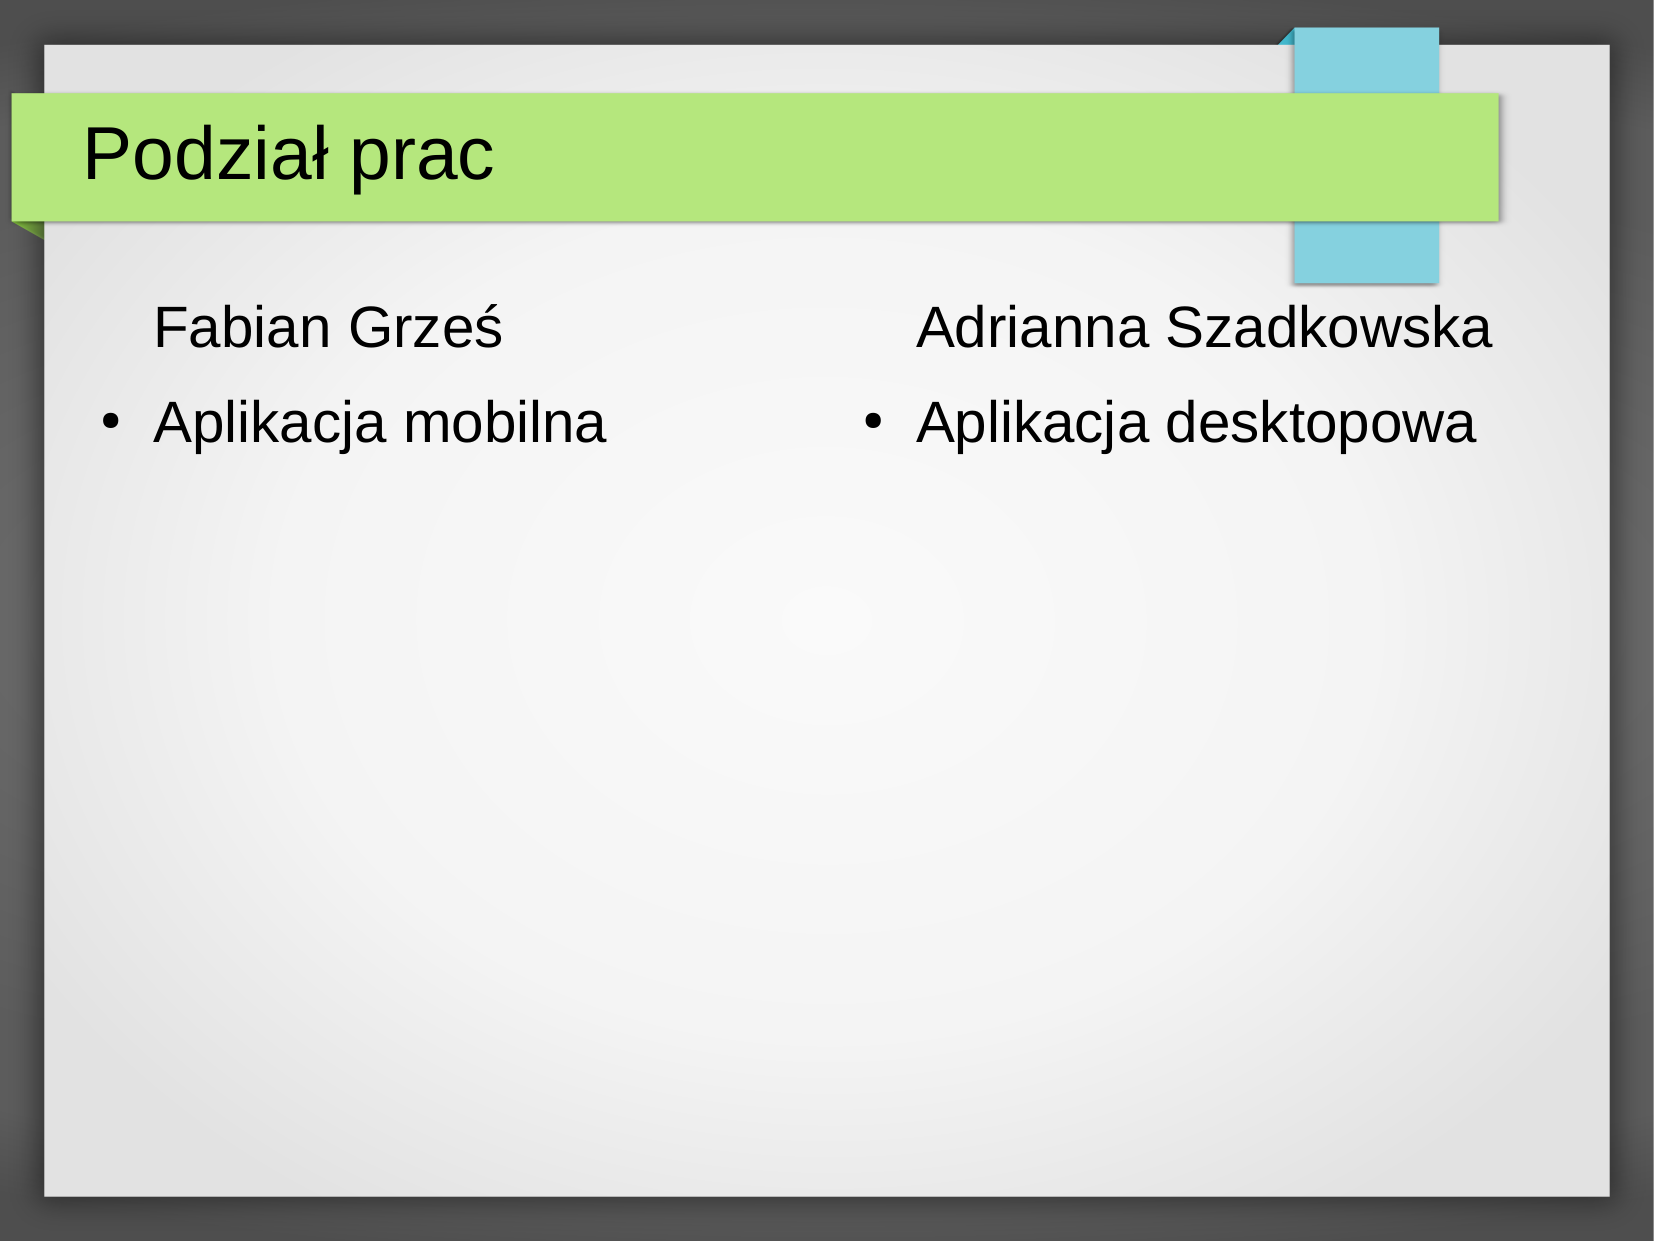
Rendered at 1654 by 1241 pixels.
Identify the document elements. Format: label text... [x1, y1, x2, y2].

list Fabian Grześ Aplikacja mobilna [82, 295, 809, 1015]
picture [0, 0, 1654, 1241]
title Podział prac [82, 94, 1264, 213]
list Adrianna Szadkowska Aplikacja desktopowa [845, 295, 1572, 1015]
